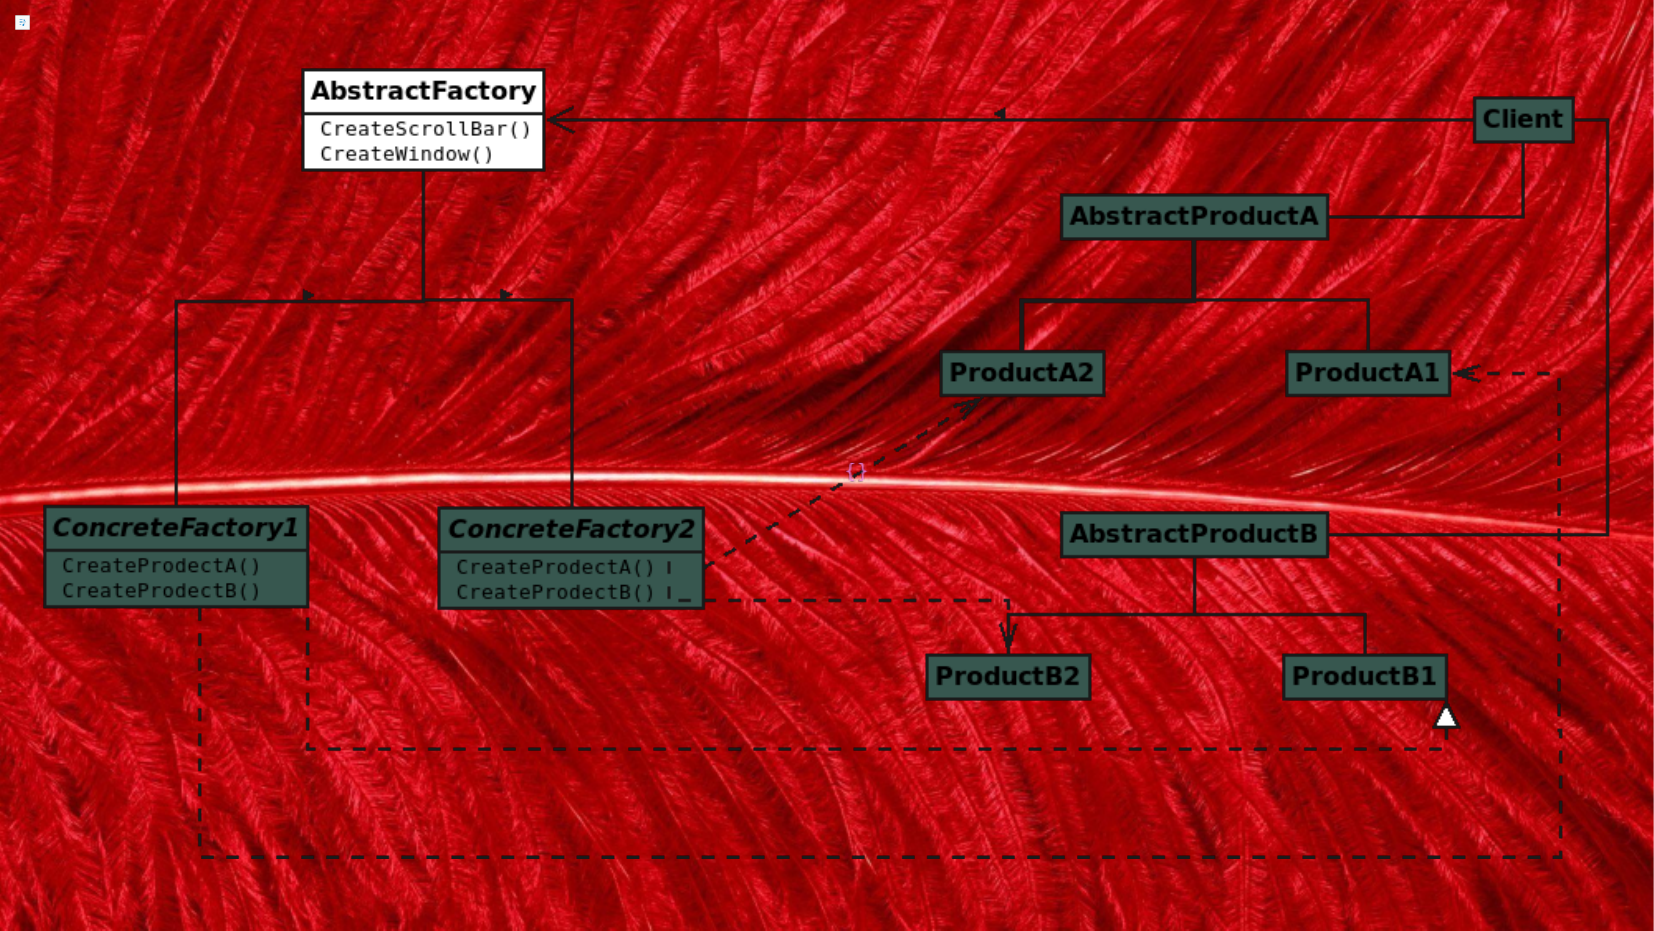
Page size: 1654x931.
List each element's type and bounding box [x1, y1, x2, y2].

text_box [15, 15, 31, 31]
picture [0, 0, 1654, 931]
